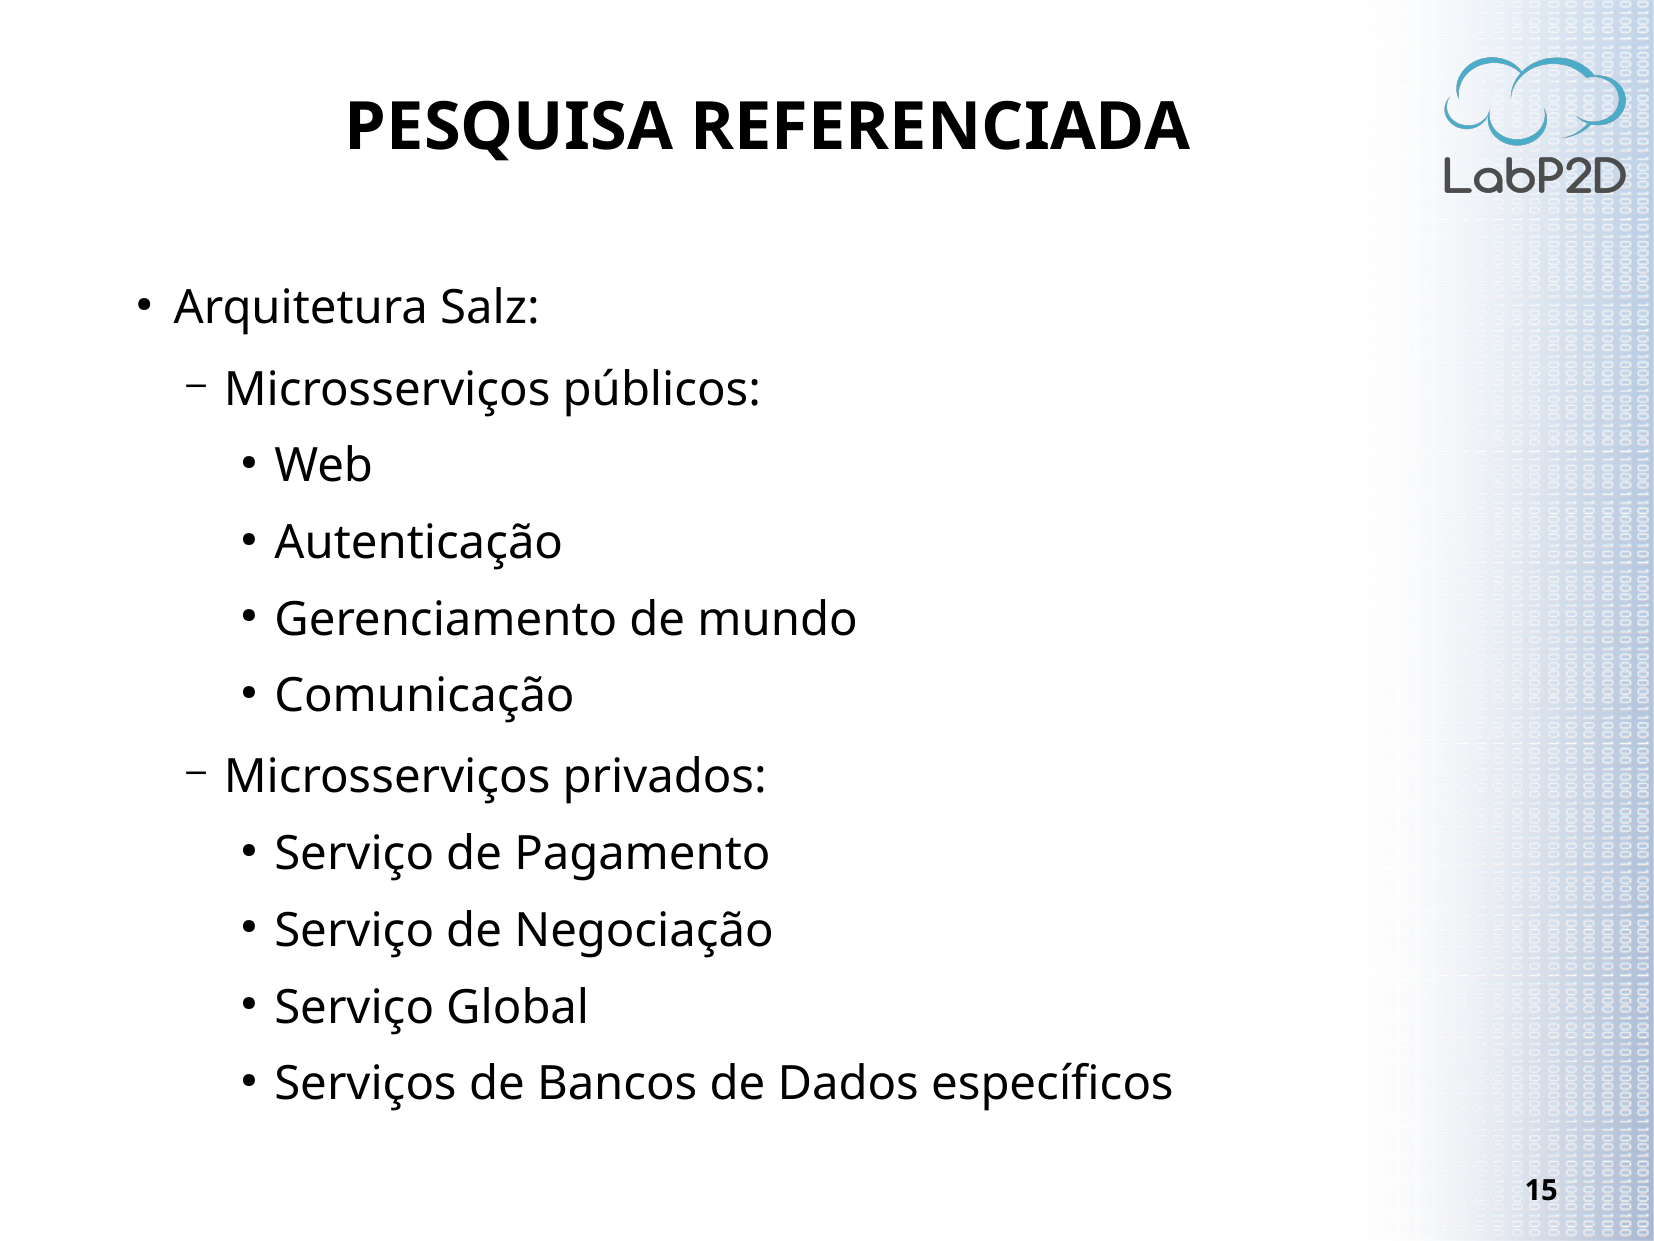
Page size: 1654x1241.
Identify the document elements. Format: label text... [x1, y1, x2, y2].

list Arquitetura Salz: Microsserviços públicos: Web Autenticação Gerenciamento de mundo Comunicação Microsserviços privados: Serviço de Pagamento Serviço de Negociação Serviço Global Serviços de Bancos de Dados específicos [123, 271, 1406, 1116]
title PESQUISA REFERENCIADA [82, 19, 1453, 227]
picture [1360, 1, 1654, 1240]
